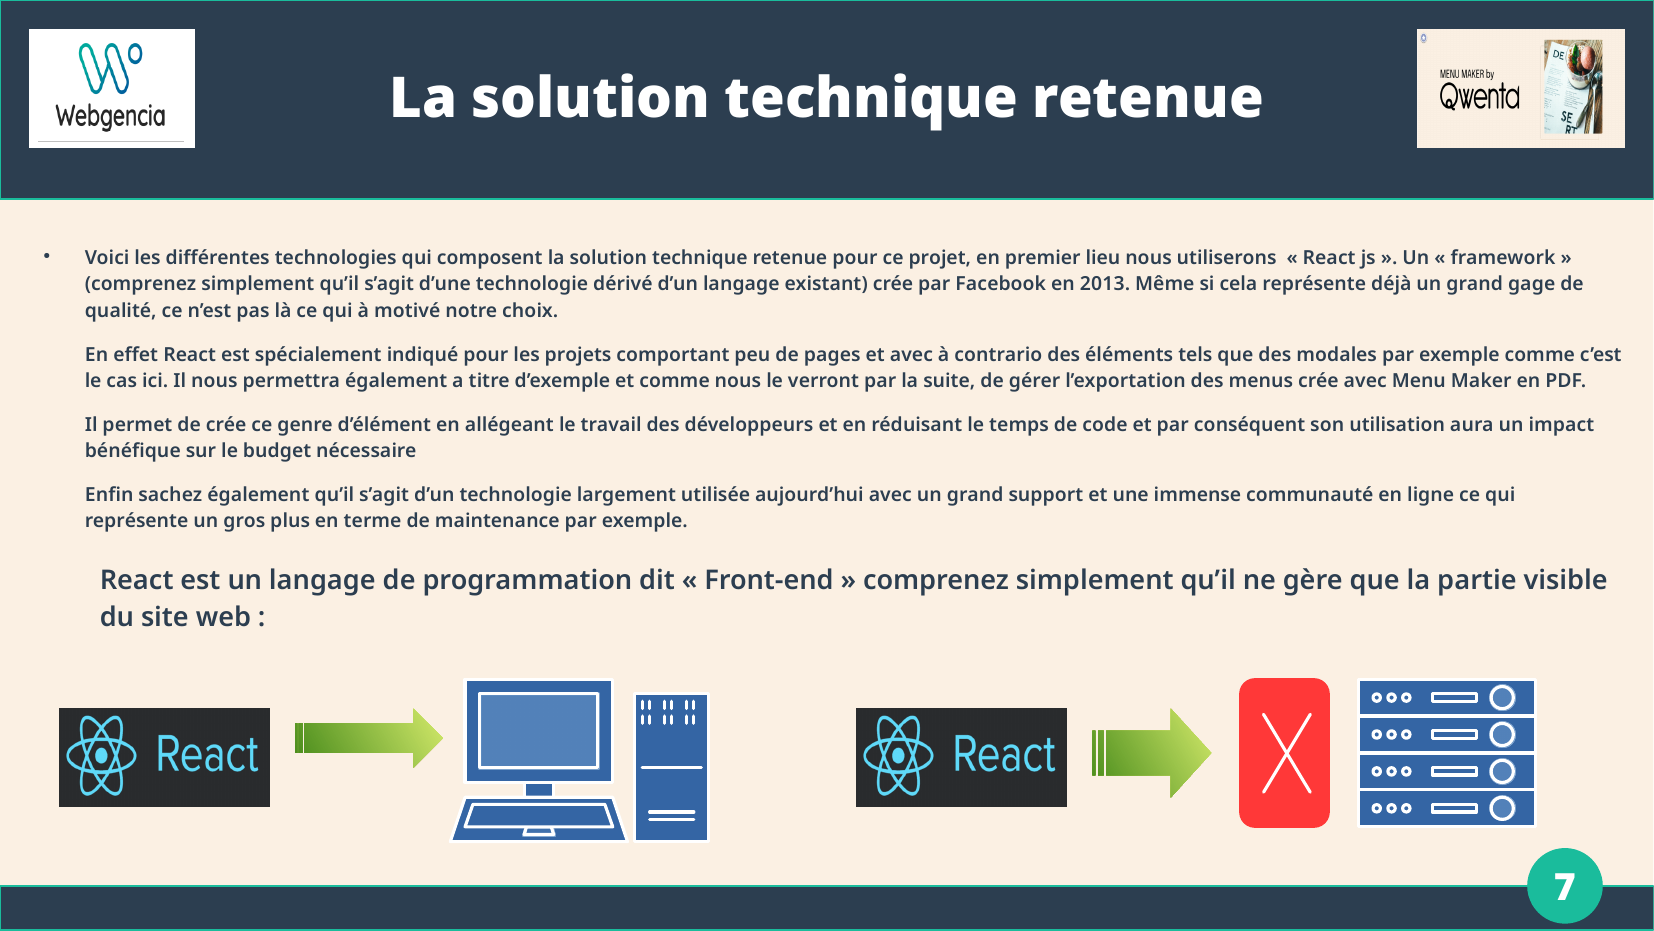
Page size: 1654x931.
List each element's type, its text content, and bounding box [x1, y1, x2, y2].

text_box [1240, 679, 1329, 827]
text_box [450, 679, 628, 842]
text_box [1098, 730, 1104, 776]
text_box [1106, 708, 1212, 798]
text_box [1358, 679, 1536, 827]
text_box [634, 693, 709, 842]
text_box [304, 708, 443, 768]
list React est un langage de programmation dit « Front-end » comprenez simplement qu’il ne gère que la partie visible du site web : [28, 561, 1625, 857]
text_box [295, 723, 303, 753]
title La solution technique retenue [59, 37, 1595, 155]
picture [59, 708, 270, 807]
picture [29, 29, 195, 148]
picture [856, 708, 1067, 807]
text_box [1092, 730, 1096, 776]
picture [1417, 29, 1625, 148]
list Voici les différentes technologies qui composent la solution technique retenue pour ce projet, en premier lieu nous utiliserons « React js ». Un « framework » (comprenez simplement qu’il s’agit d’une technologie dérivé d’un langage existant) crée par Facebook en 2013. Même si cela représente déjà un grand gage de qualité, ce n’est pas là ce qui à motivé notre choix. En effet React est spécialement indiqué pour les projets comportant peu de pages et avec à contrario des éléments tels que des modales par exemple comme c’est le cas ici. Il nous permettra également a titre d’exemple et comme nous le verront par la suite, de gérer l’exportation des menus crée avec Menu Maker en PDF. Il permet de crée ce genre d’élément en allégeant le travail des développeurs et en réduisant le temps de code et par conséquent son utilisation aura un impact bénéfique sur le budget nécessaire Enfin sachez également qu’il s’agit d’un technologie largement utilisée aujourd’hui avec un grand support et une immense communauté en ligne ce qui représente un gros plus en terme de maintenance par exemple. [29, 243, 1625, 540]
